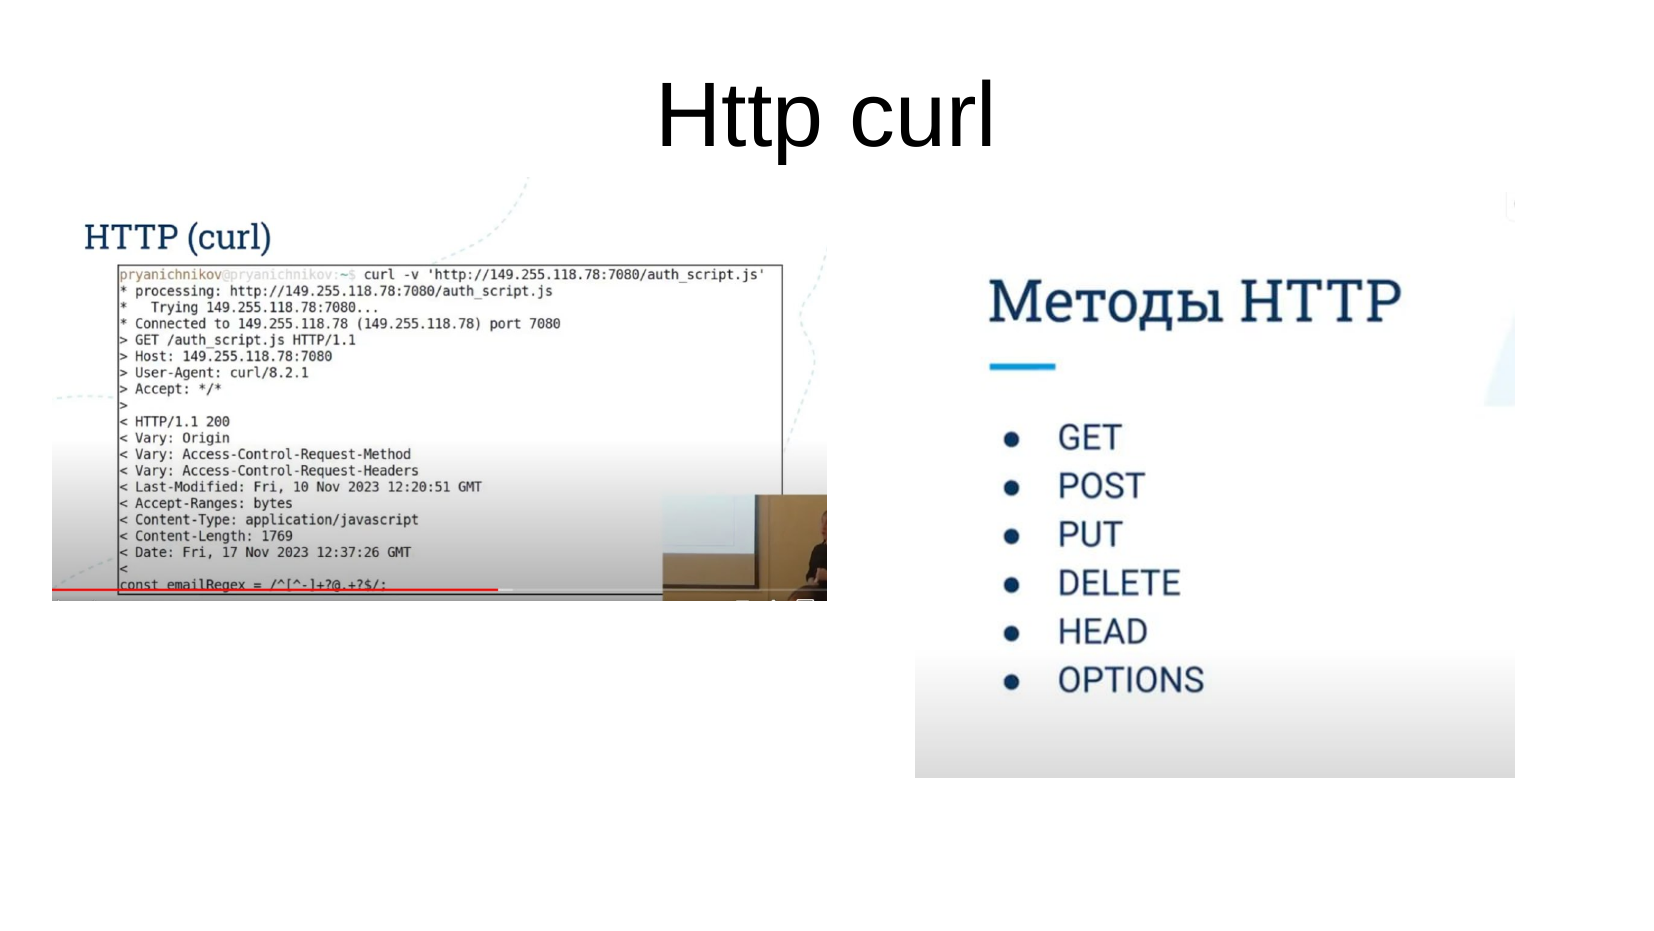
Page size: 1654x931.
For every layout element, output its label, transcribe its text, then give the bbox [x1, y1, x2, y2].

picture [915, 192, 1515, 778]
title Http curl [82, 37, 1571, 193]
picture [52, 177, 827, 601]
